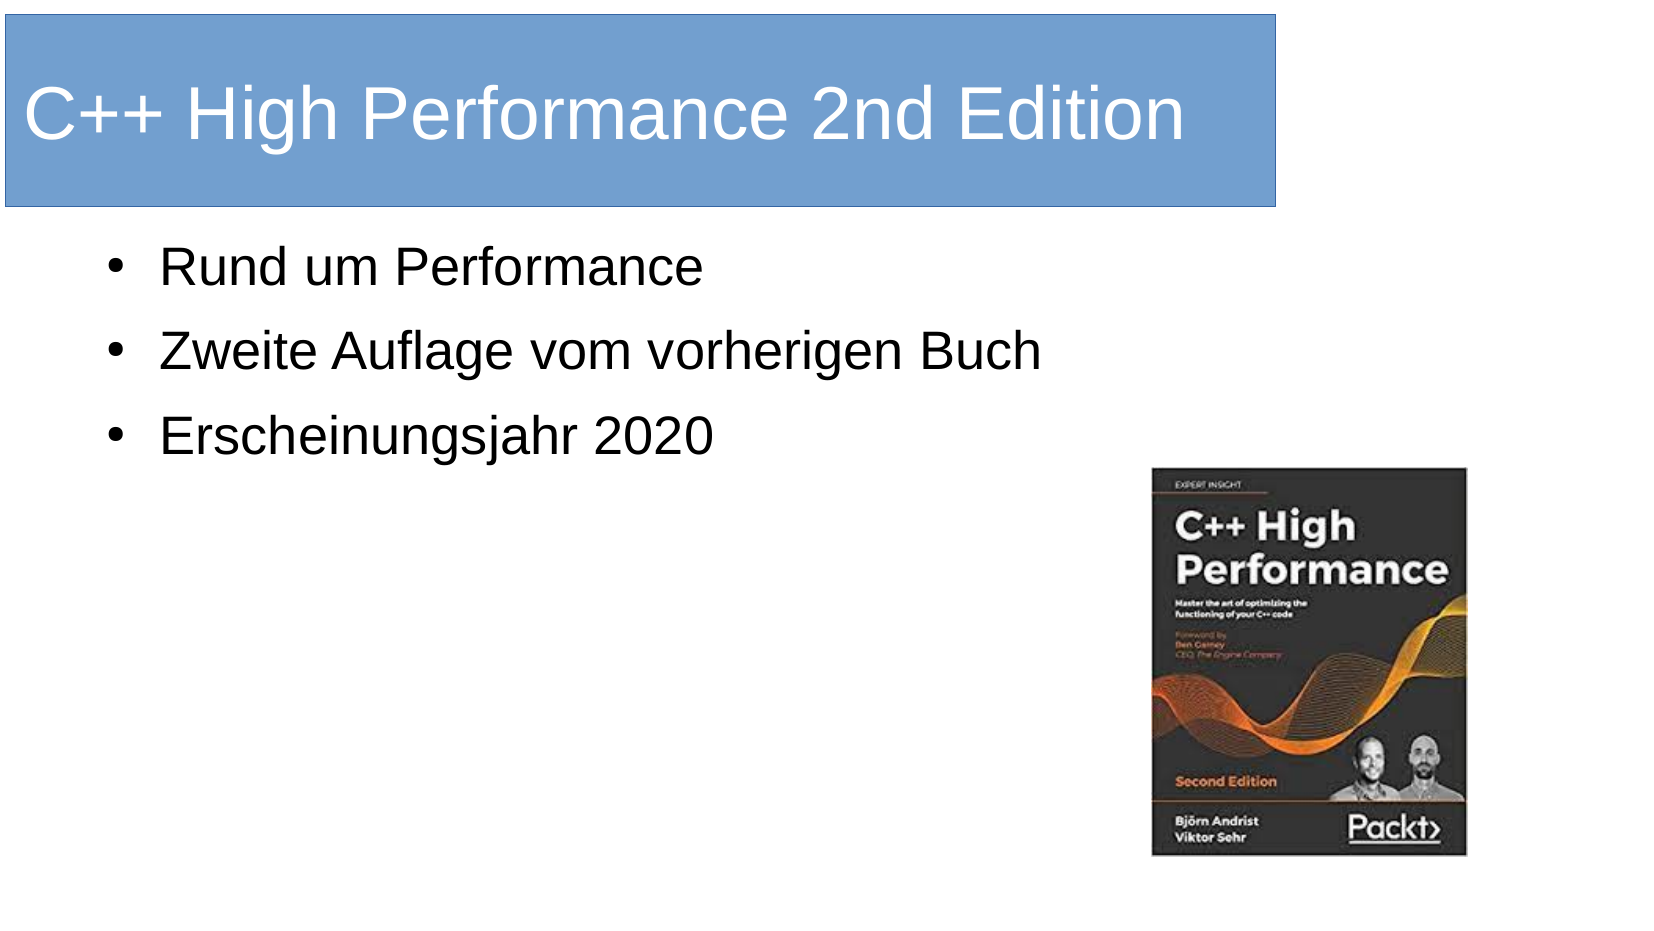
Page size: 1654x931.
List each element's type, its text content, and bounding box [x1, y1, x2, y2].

list Rund um Performance Zweite Auflage vom vorherigen Buch Erscheinungsjahr 2020 [88, 236, 1565, 798]
picture [1151, 467, 1468, 857]
title C++ High Performance 2nd Edition [23, 29, 1300, 198]
